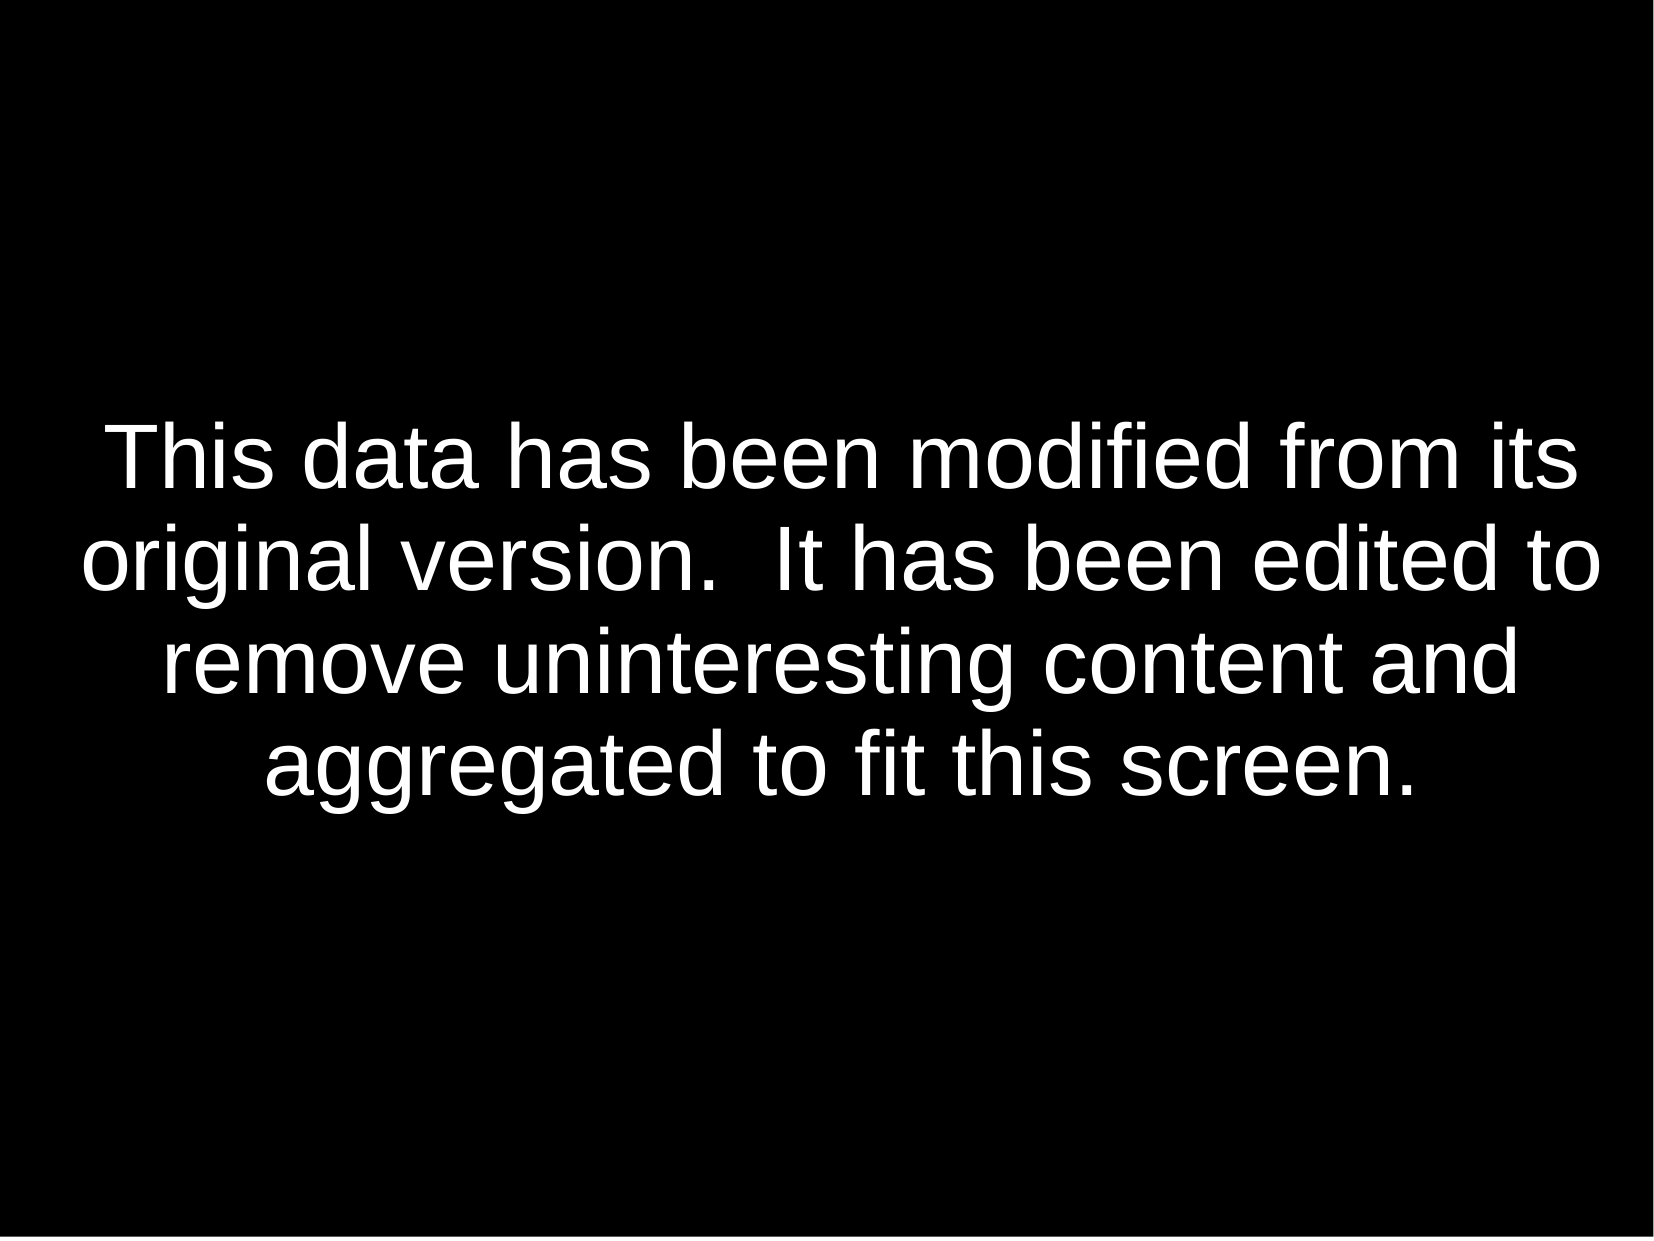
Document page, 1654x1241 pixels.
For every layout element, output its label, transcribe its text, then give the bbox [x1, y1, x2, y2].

list This data has been modified from its original version. It has been edited to remove uninteresting content and aggregated to fit this screen. [0, 0, 1654, 1237]
